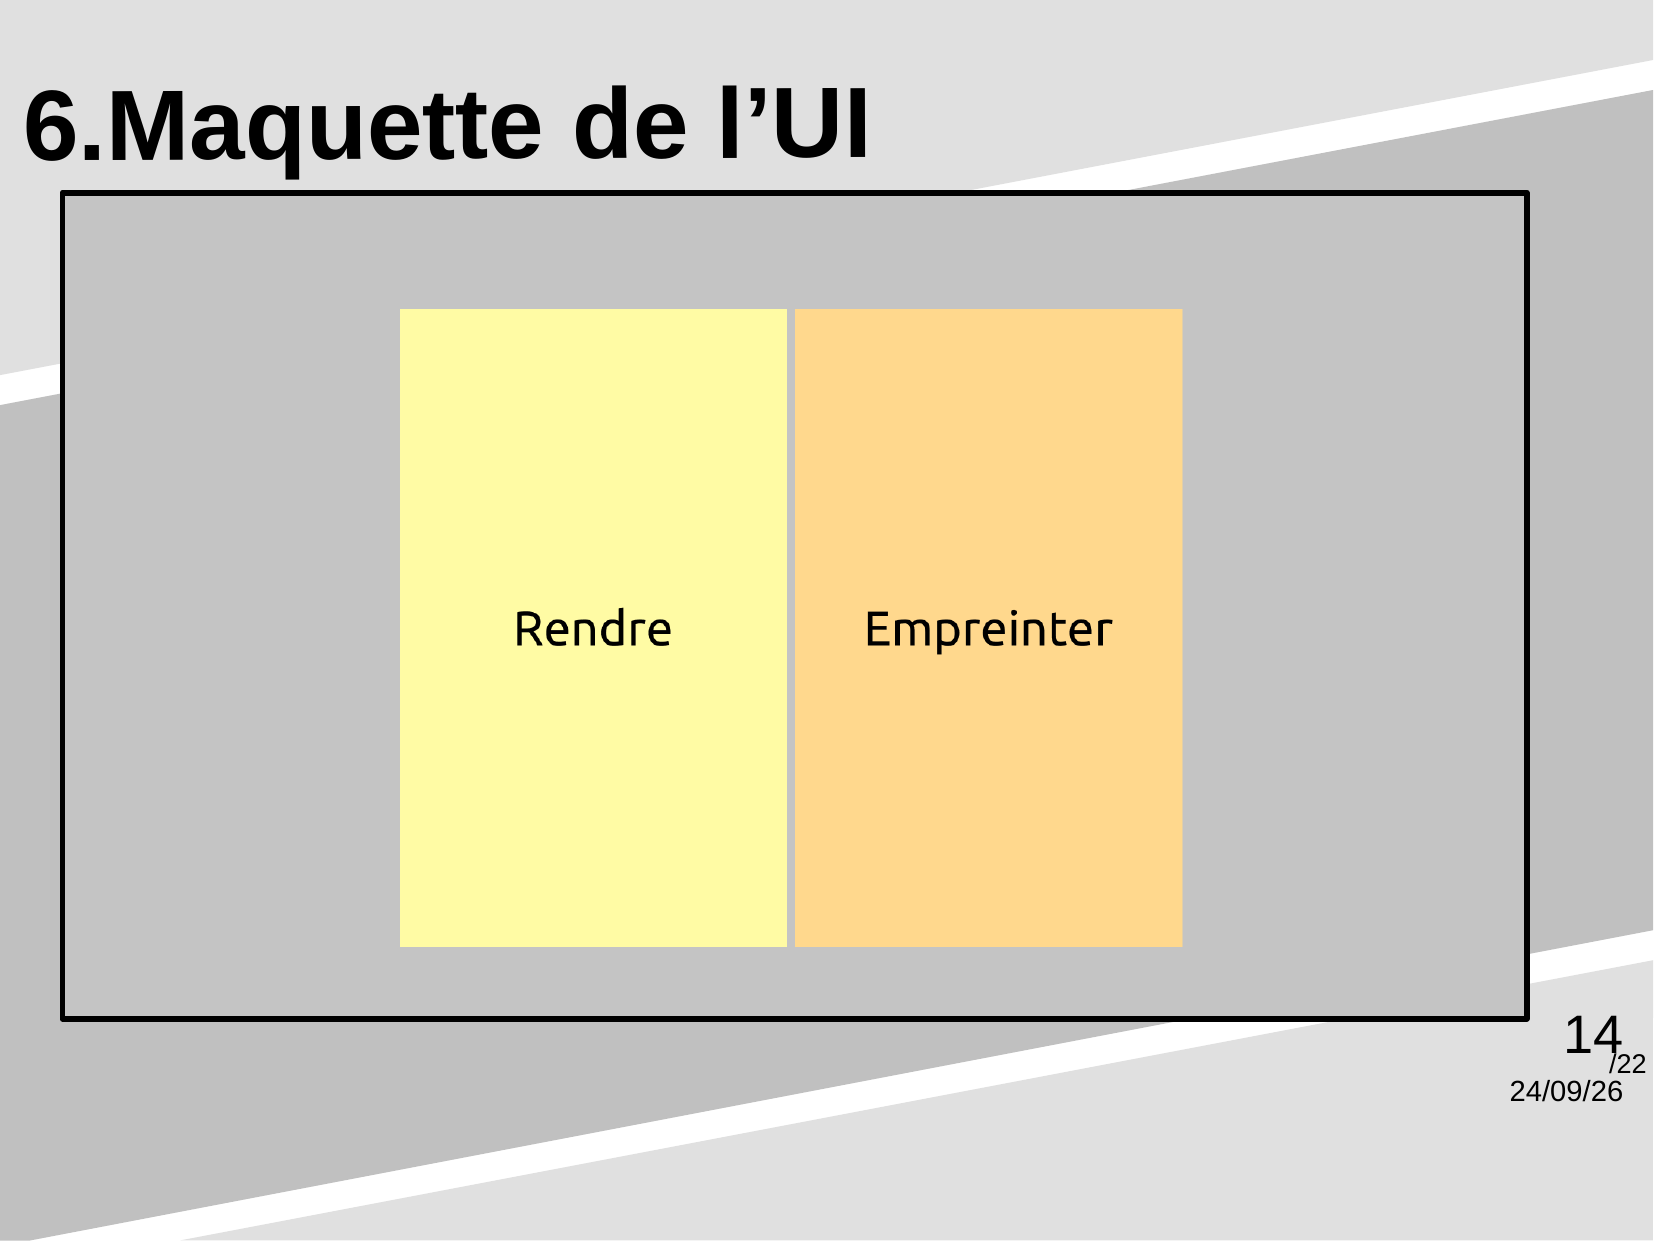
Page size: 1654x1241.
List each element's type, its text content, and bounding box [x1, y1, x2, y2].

picture [65, 195, 1524, 1016]
text_box /22 [1594, 1041, 1653, 1087]
title 6.Maquette de l’UI [22, 16, 1512, 230]
